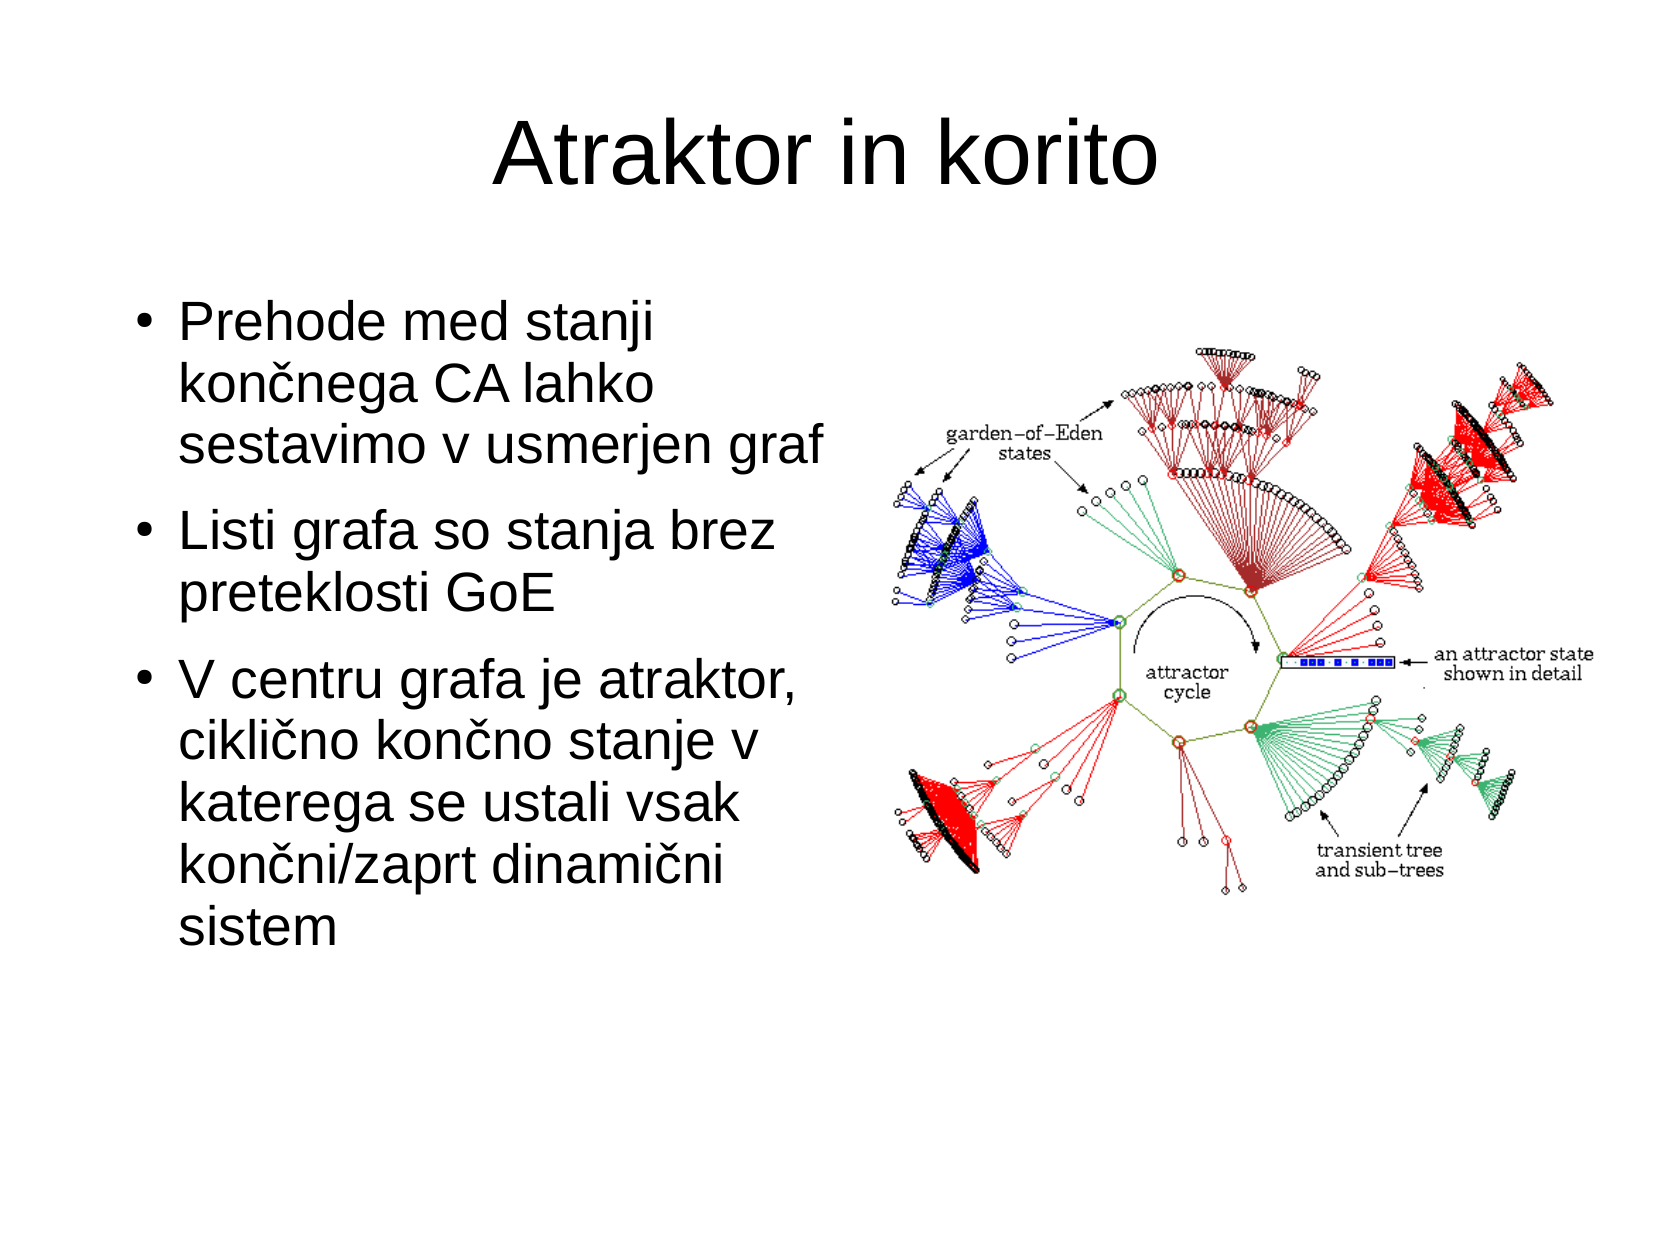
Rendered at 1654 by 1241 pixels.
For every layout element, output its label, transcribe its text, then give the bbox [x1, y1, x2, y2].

picture [878, 344, 1606, 905]
title Atraktor in korito [82, 49, 1571, 257]
list Prehode med stanji končnega CA lahko sestavimo v usmerjen graf Listi grafa so stanja brez preteklosti GoE V centru grafa je atraktor, ciklično končno stanje v katerega se ustali vsak končni/zaprt dinamični sistem [120, 290, 847, 1010]
